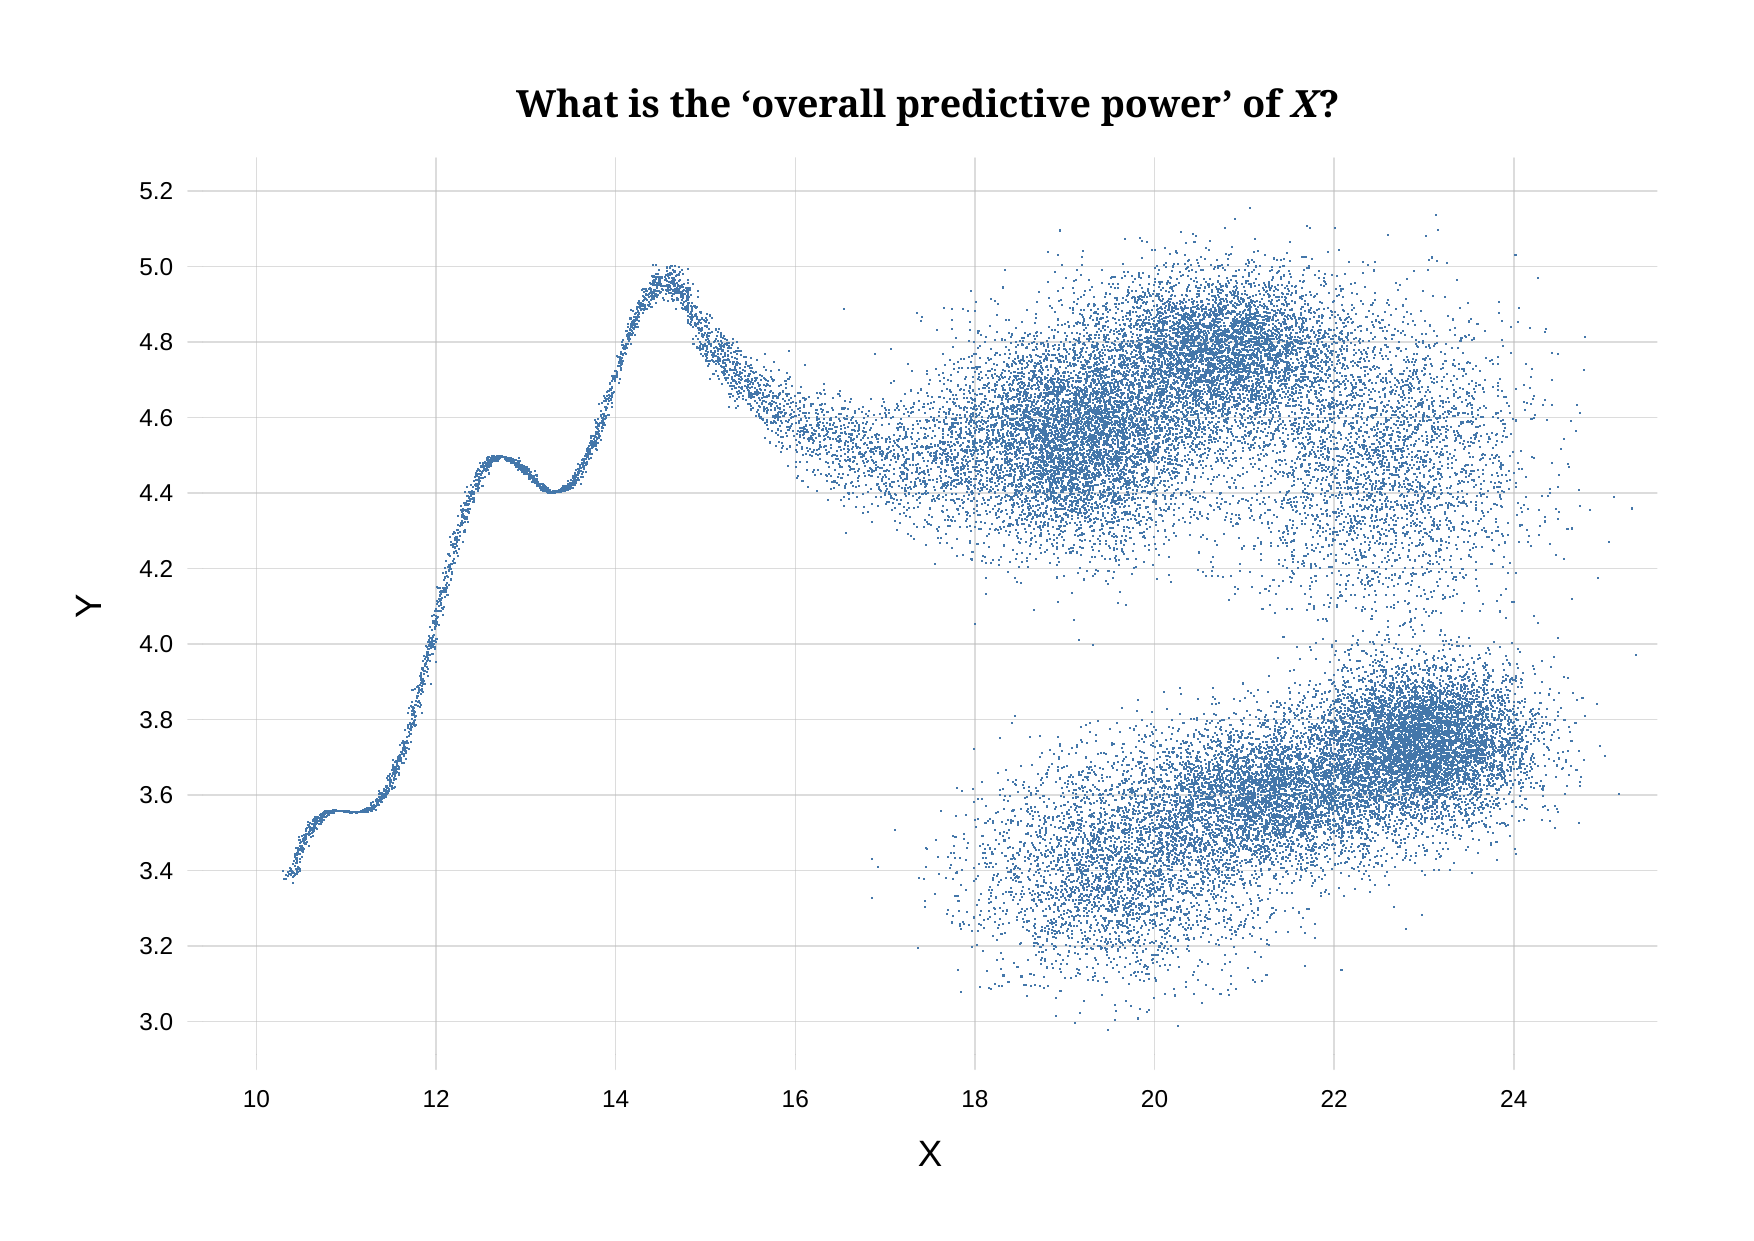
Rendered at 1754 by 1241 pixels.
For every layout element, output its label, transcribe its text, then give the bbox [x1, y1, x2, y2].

picture [38, 4, 1751, 1216]
text_box What is the ‘overall predictive power’ of X? [501, 70, 1271, 140]
